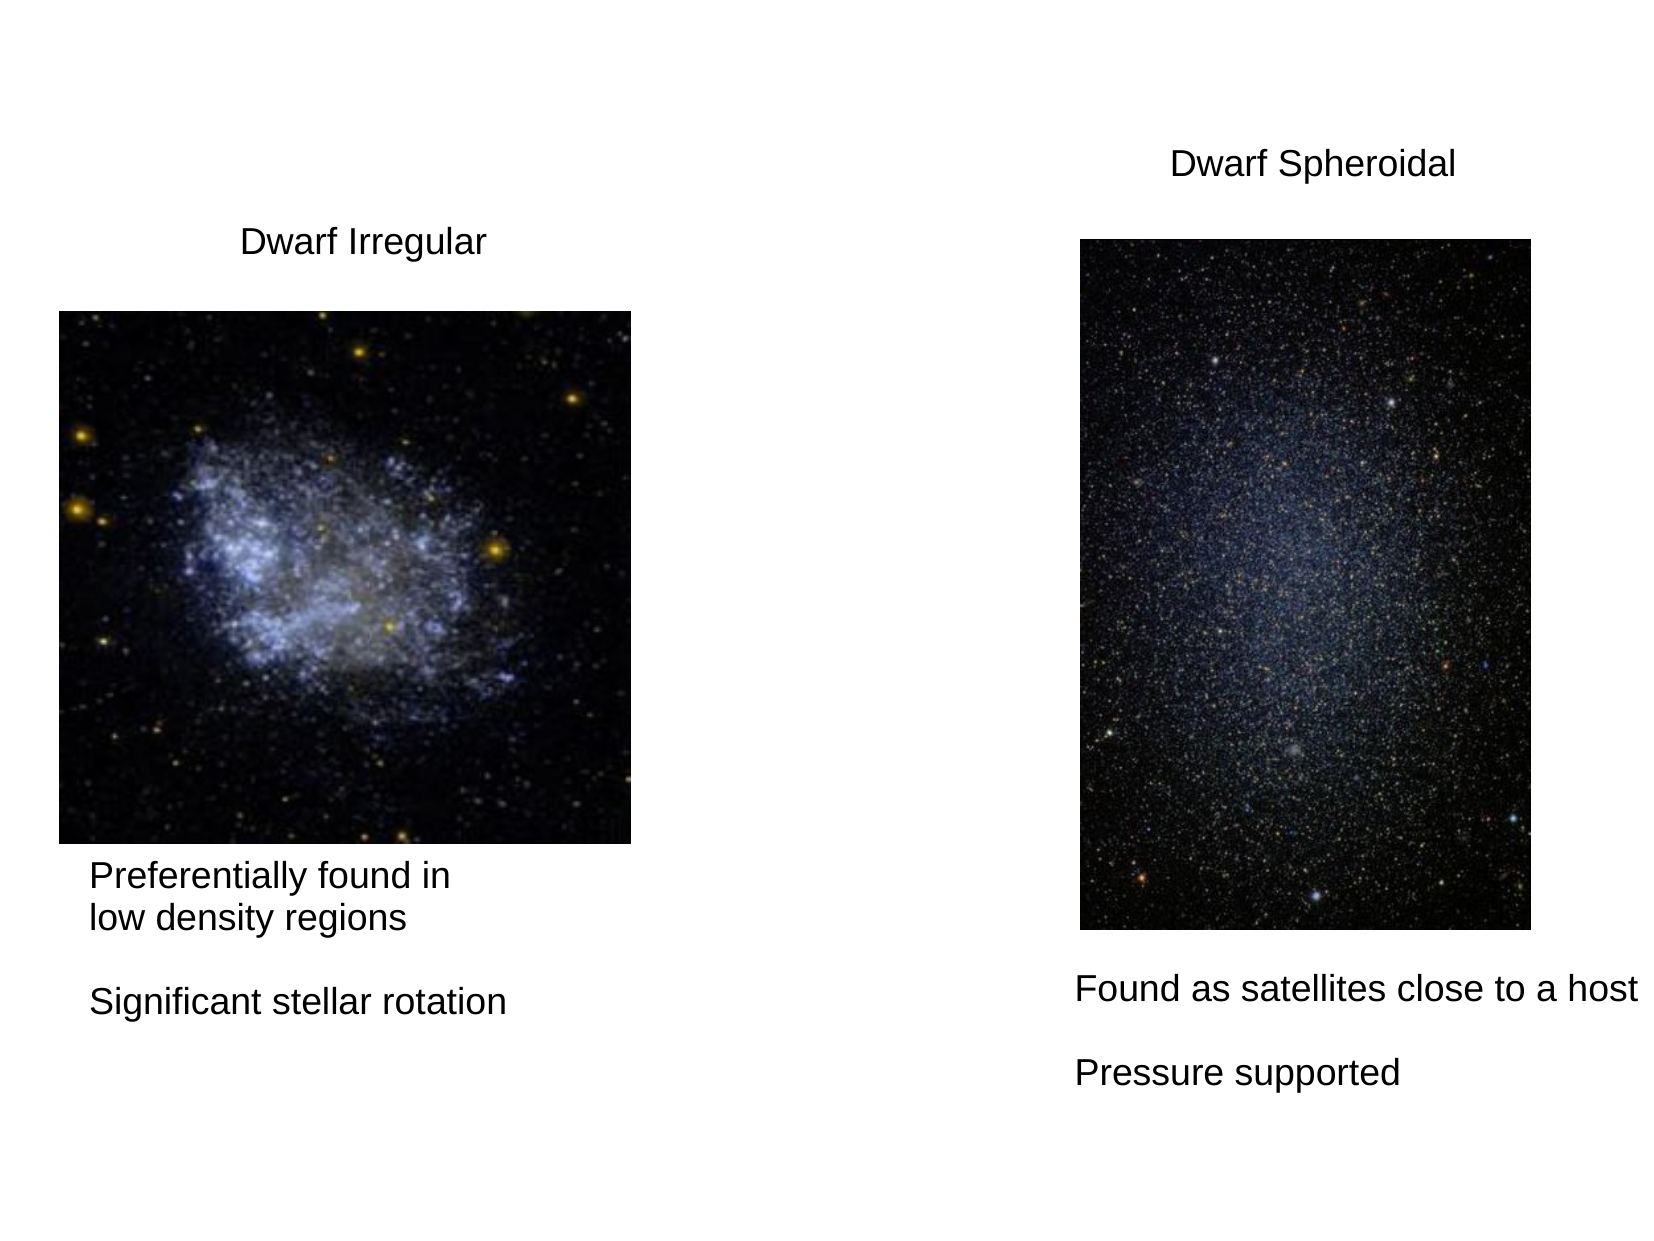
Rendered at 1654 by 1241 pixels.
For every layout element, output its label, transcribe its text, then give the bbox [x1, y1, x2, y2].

picture [59, 311, 631, 844]
text_box Dwarf Irregular [225, 213, 503, 271]
text_box Dwarf Spheroidal [1155, 135, 1472, 192]
text_box Found as satellites close to a host Pressure supported [1059, 960, 1654, 1101]
text_box Preferentially found in low density regions Significant stellar rotation [74, 847, 780, 1156]
picture [1080, 239, 1531, 931]
